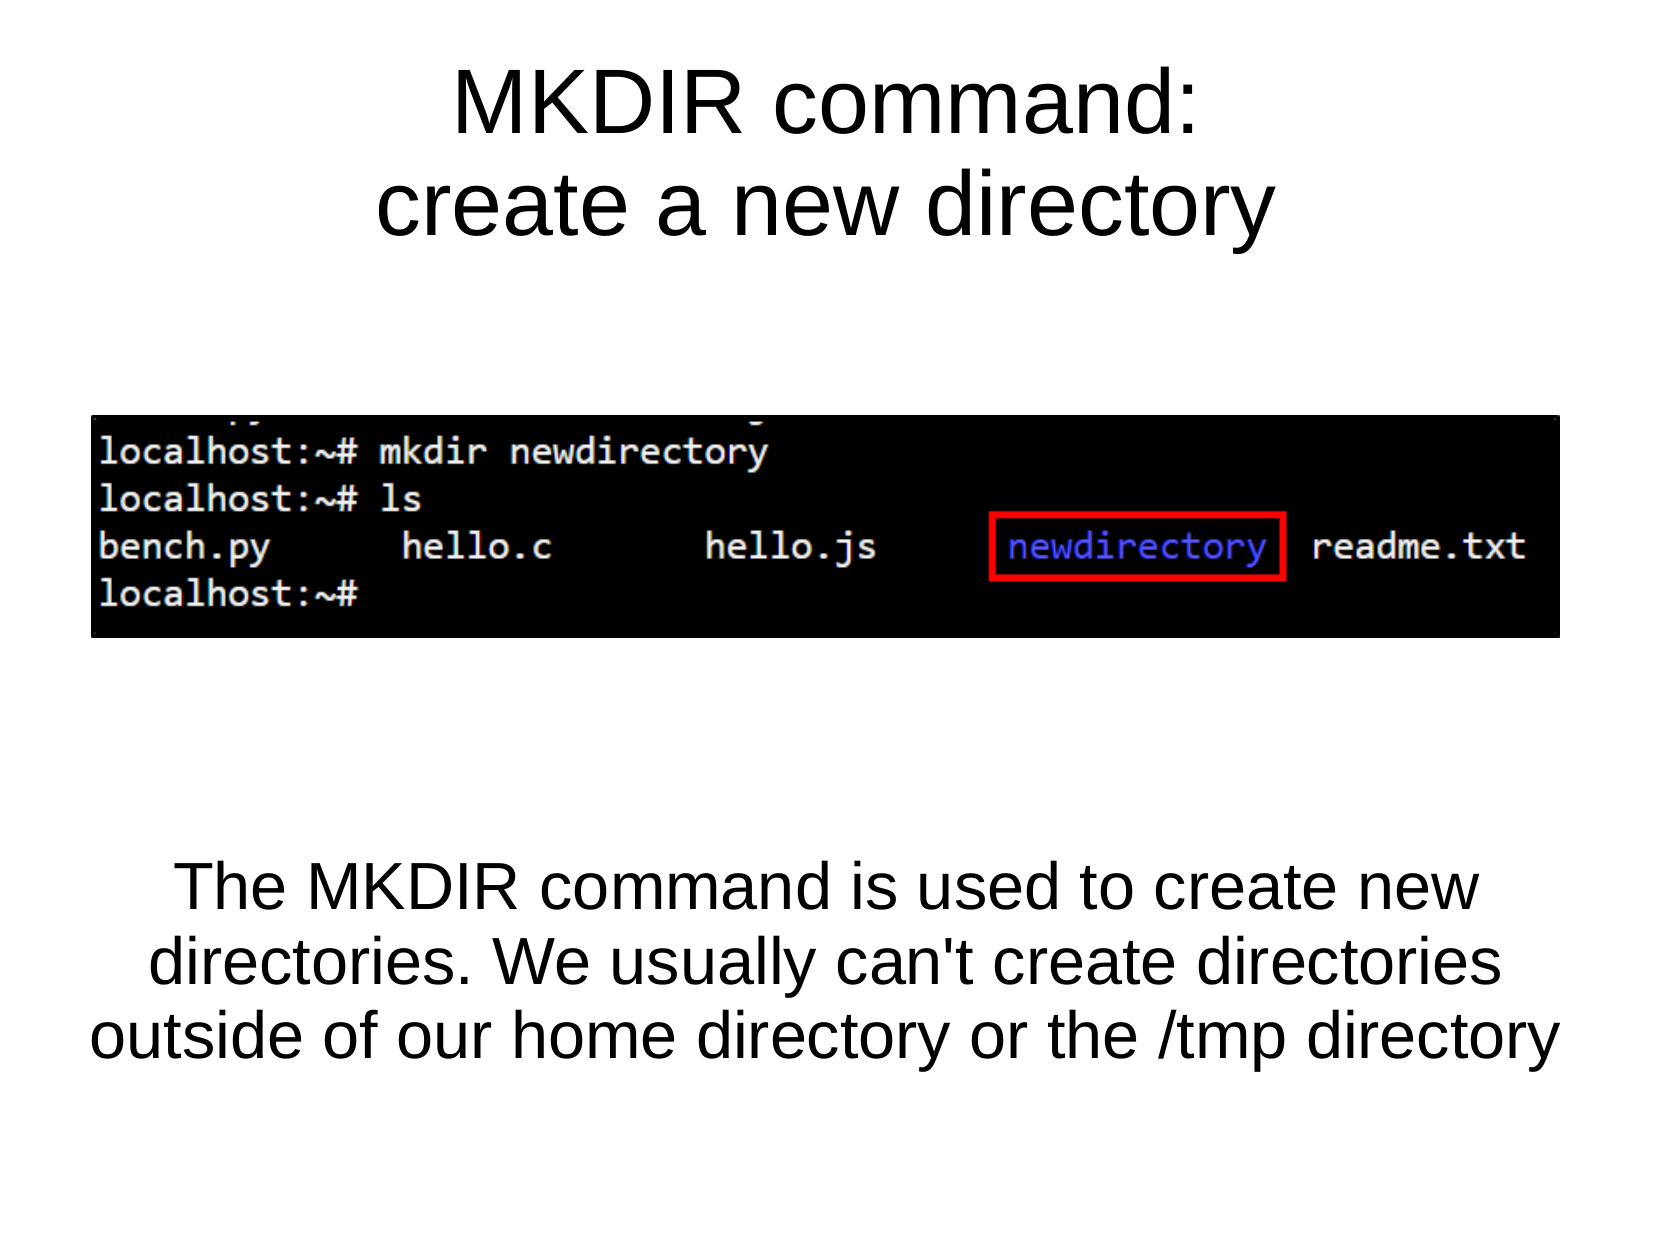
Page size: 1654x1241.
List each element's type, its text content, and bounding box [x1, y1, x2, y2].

title MKDIR command: create a new directory [82, 49, 1571, 257]
picture [91, 415, 1560, 638]
subtitle The MKDIR command is used to create new directories. We usually can't create directories outside of our home directory or the /tmp directory [82, 290, 1571, 1109]
